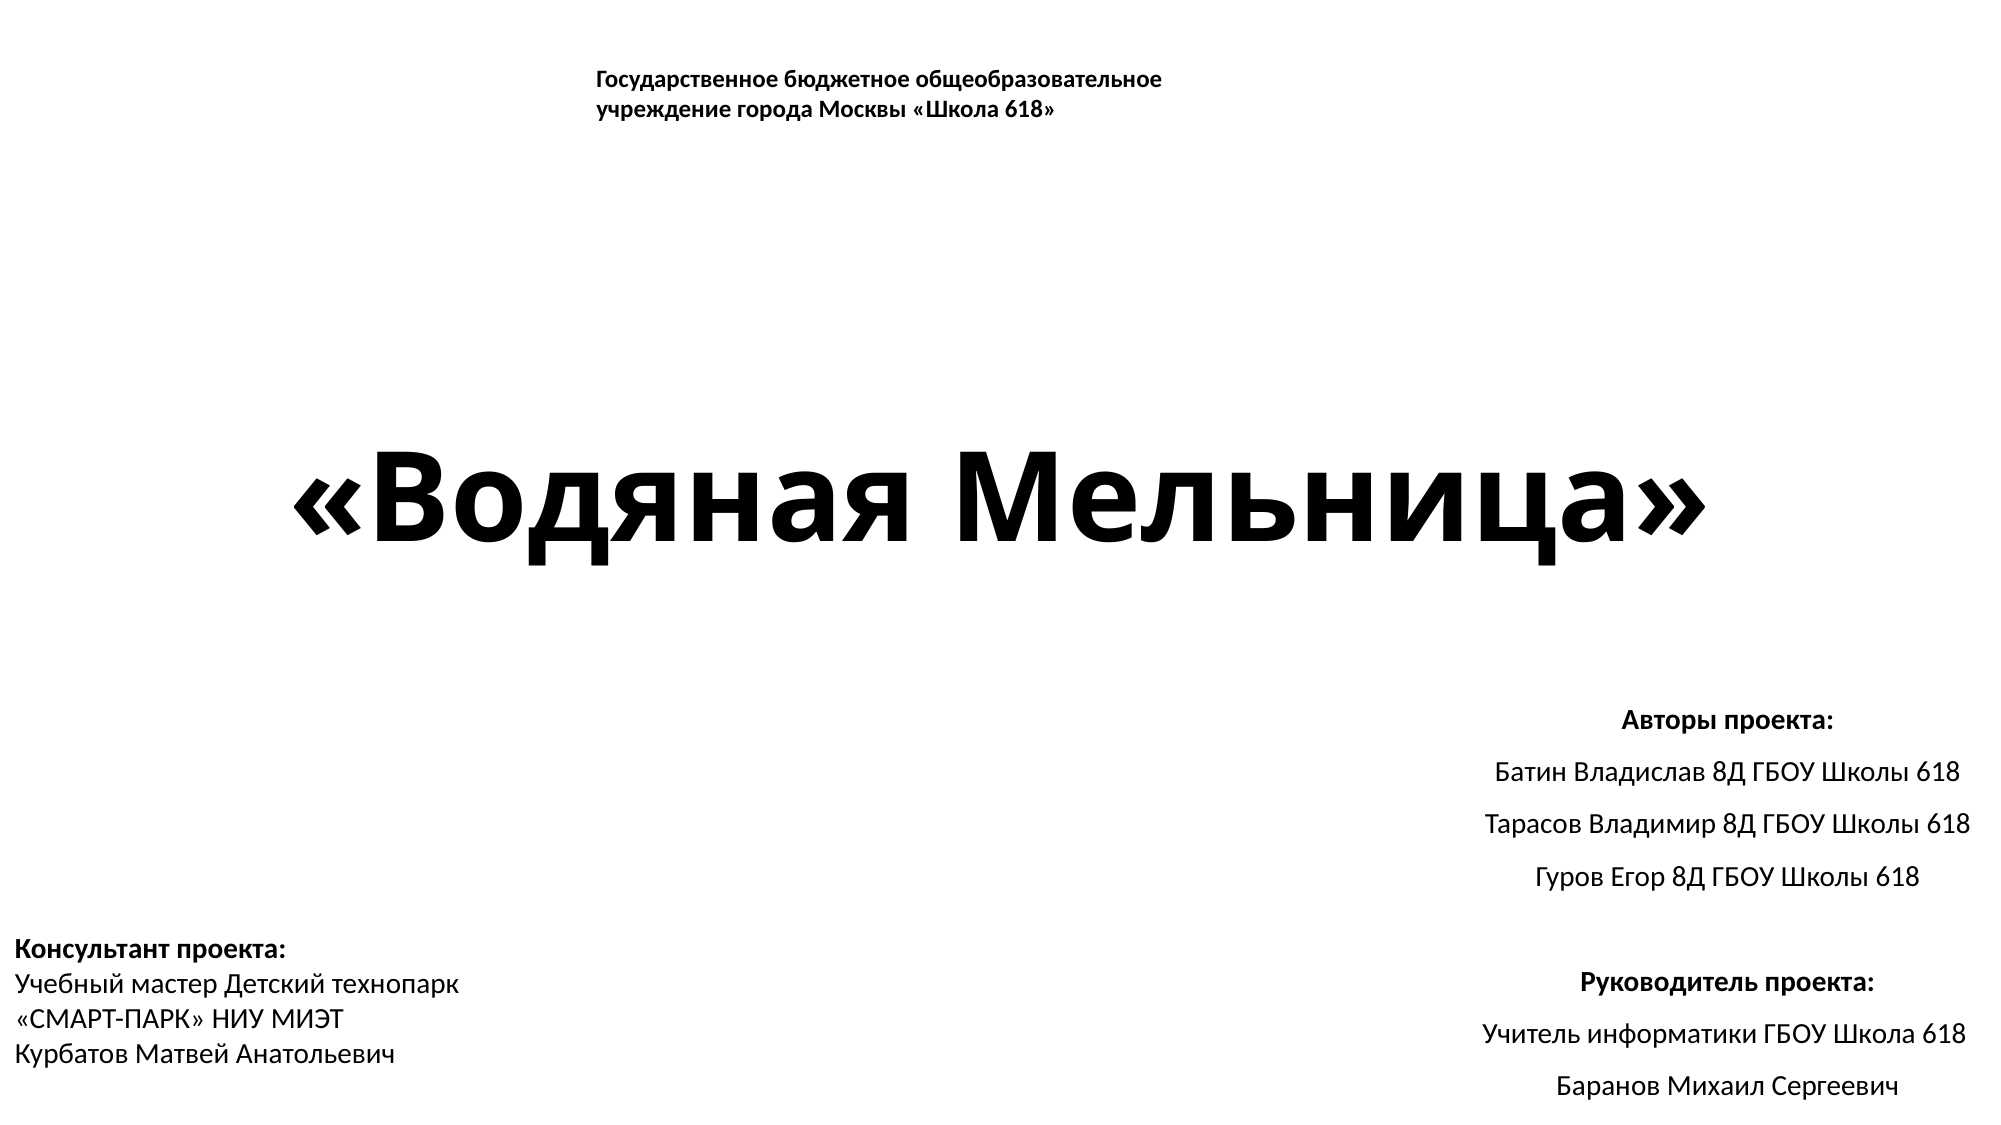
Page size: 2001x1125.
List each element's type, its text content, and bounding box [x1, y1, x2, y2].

title «Водяная Мельница» [249, 184, 1750, 576]
subtitle Авторы проекта: Батин Владислав 8Д ГБОУ Школы 618 Тарасов Владимир 8Д ГБОУ Школы 618 Гуров Егор 8Д ГБОУ Школы 618 Руководитель проекта: Учитель информатики ГБОУ Школа 618 Баранов Михаил Сергеевич [1013, 696, 2000, 1125]
text_box Консультант проекта: Учебный мастер Детский технопарк «СМАРТ-ПАРК» НИУ МИЭТ Курбатов Матвей Анатольевич [0, 921, 475, 1077]
text_box Государственное бюджетное общеобразовательное учреждение города Москвы «Школа 618» [581, 55, 1178, 131]
